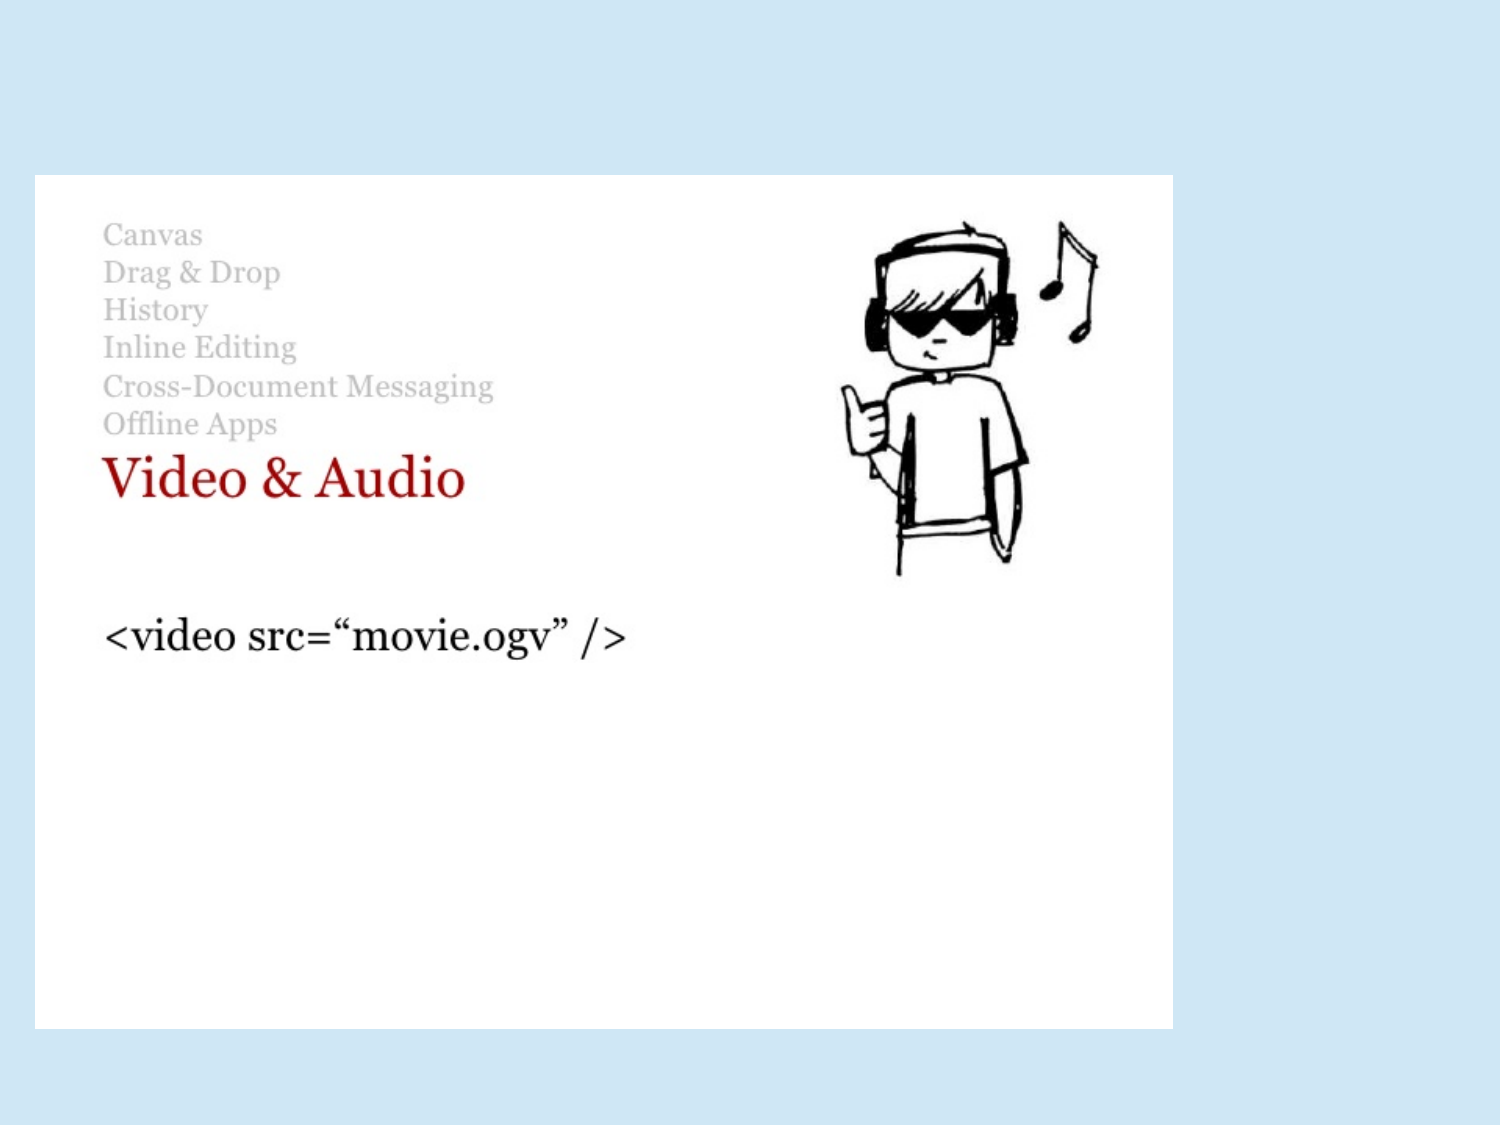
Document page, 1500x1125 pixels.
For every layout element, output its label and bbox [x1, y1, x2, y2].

picture [35, 175, 1173, 1029]
